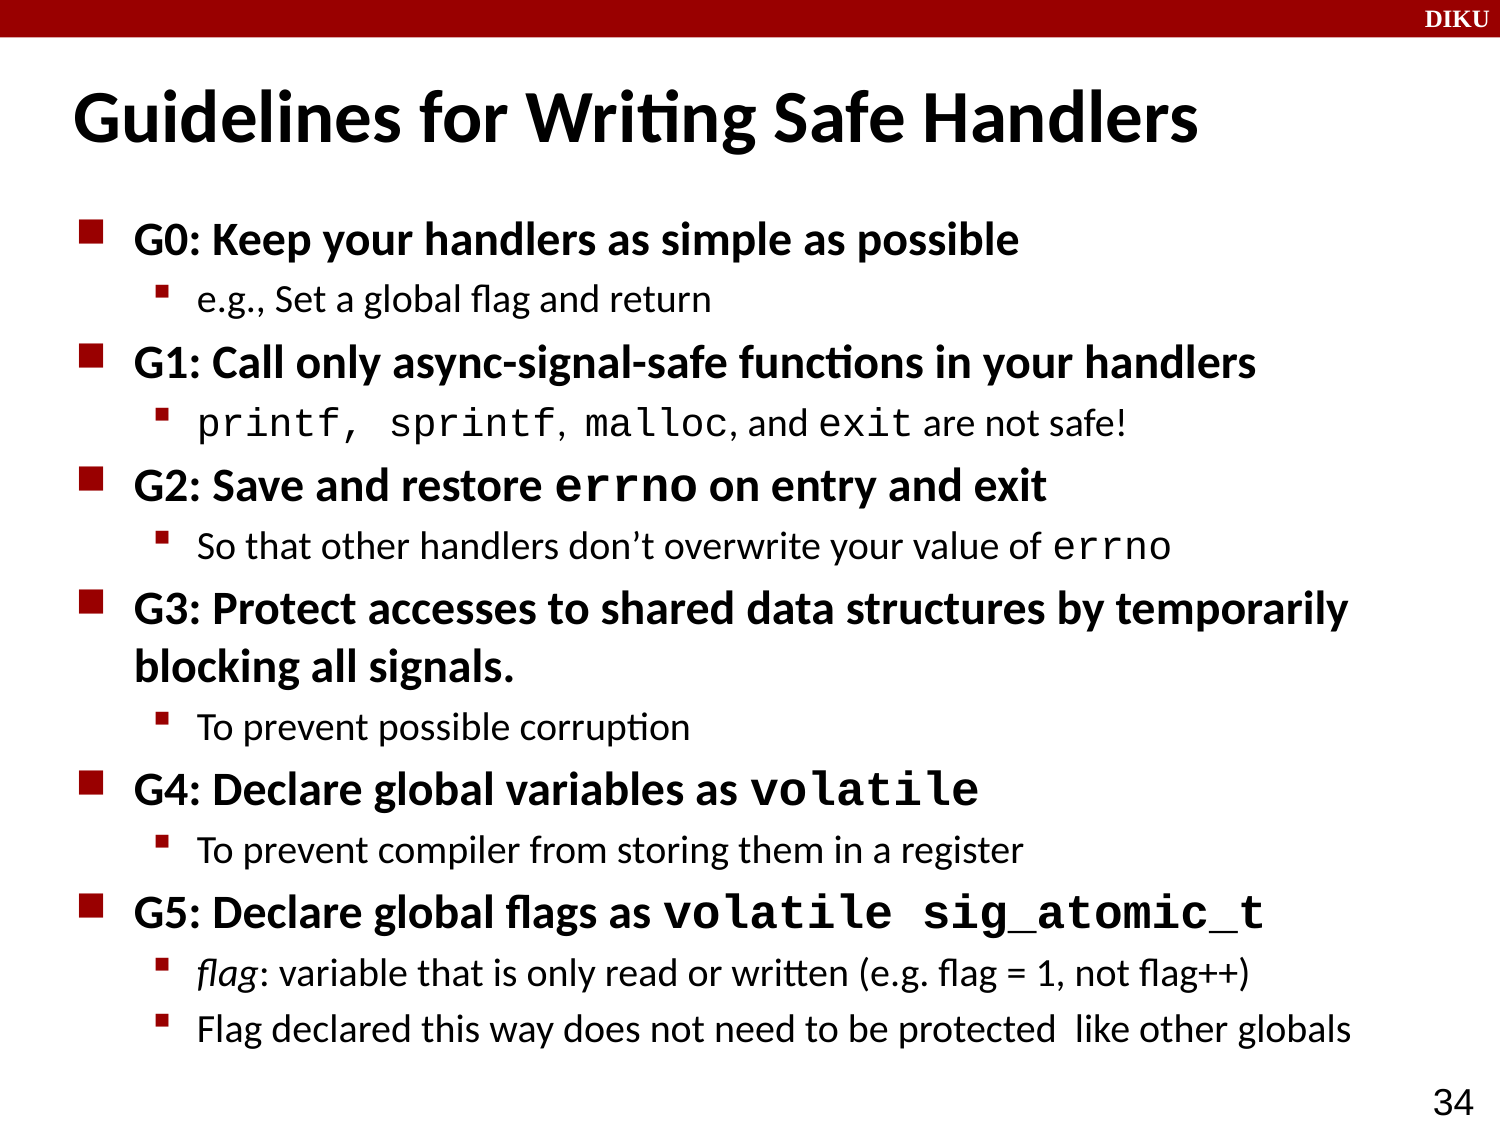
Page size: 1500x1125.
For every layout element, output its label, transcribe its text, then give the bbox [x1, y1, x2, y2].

text_box Guidelines for Writing Safe Handlers [58, 50, 1304, 175]
text_box G0: Keep your handlers as simple as possible e.g., Set a global flag and return G1: Call only async-signal-safe functions in your handlers printf, sprintf, malloc, and exit are not safe! G2: Save and restore errno on entry and exit So that other handlers don’t overwrite your value of errno G3: Protect accesses to shared data structures by temporarily blocking all signals. To prevent possible corruption G4: Declare global variables as volatile To prevent compiler from storing them in a register G5: Declare global flags as volatile sig_atomic_t flag: variable that is only read or written (e.g. flag = 1, not flag++) Flag declared this way does not need to be protected like other globals [65, 200, 1450, 1064]
